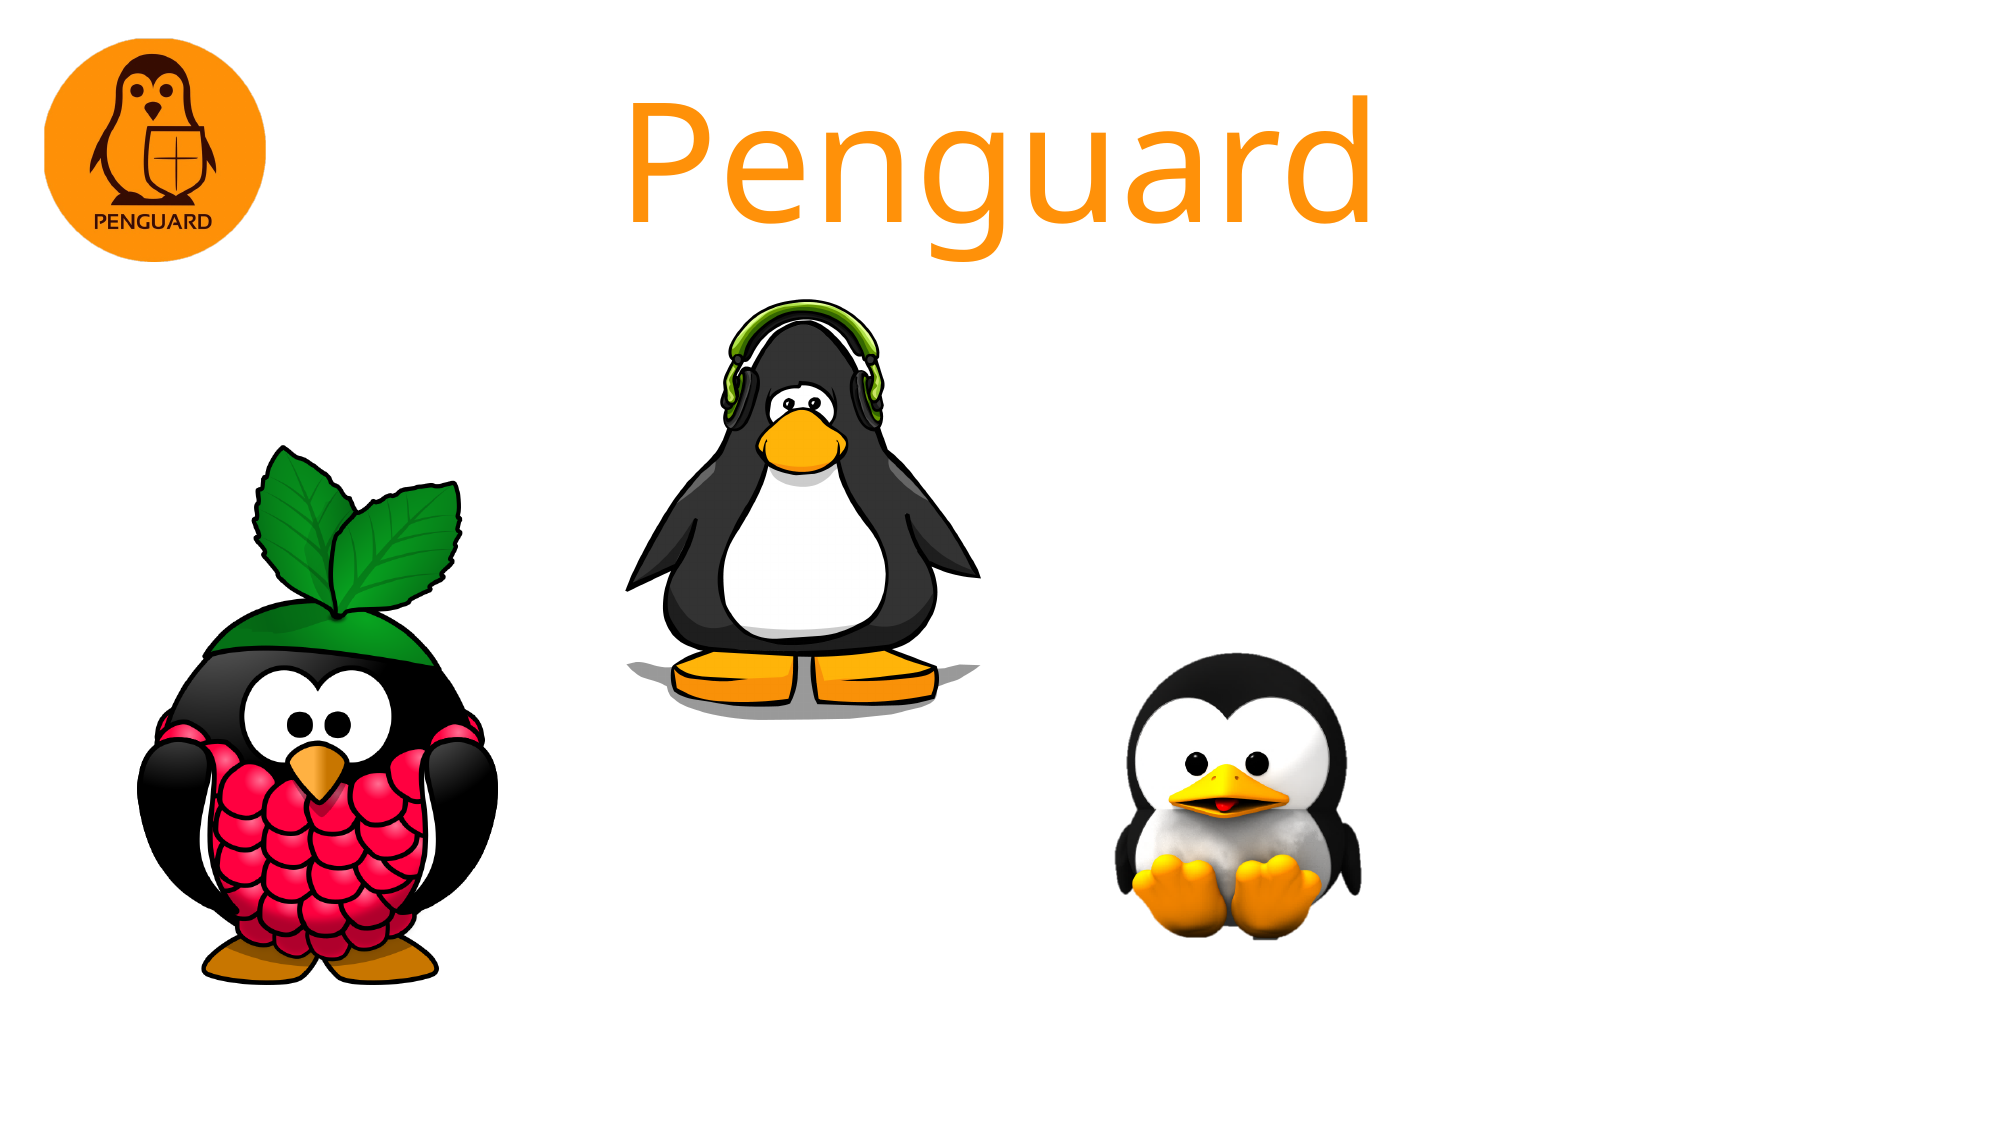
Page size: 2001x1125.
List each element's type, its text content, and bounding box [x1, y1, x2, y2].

picture [42, 37, 266, 262]
picture [137, 445, 498, 985]
title Penguard [137, 59, 1863, 278]
picture [1005, 592, 1468, 1055]
picture [625, 299, 981, 720]
